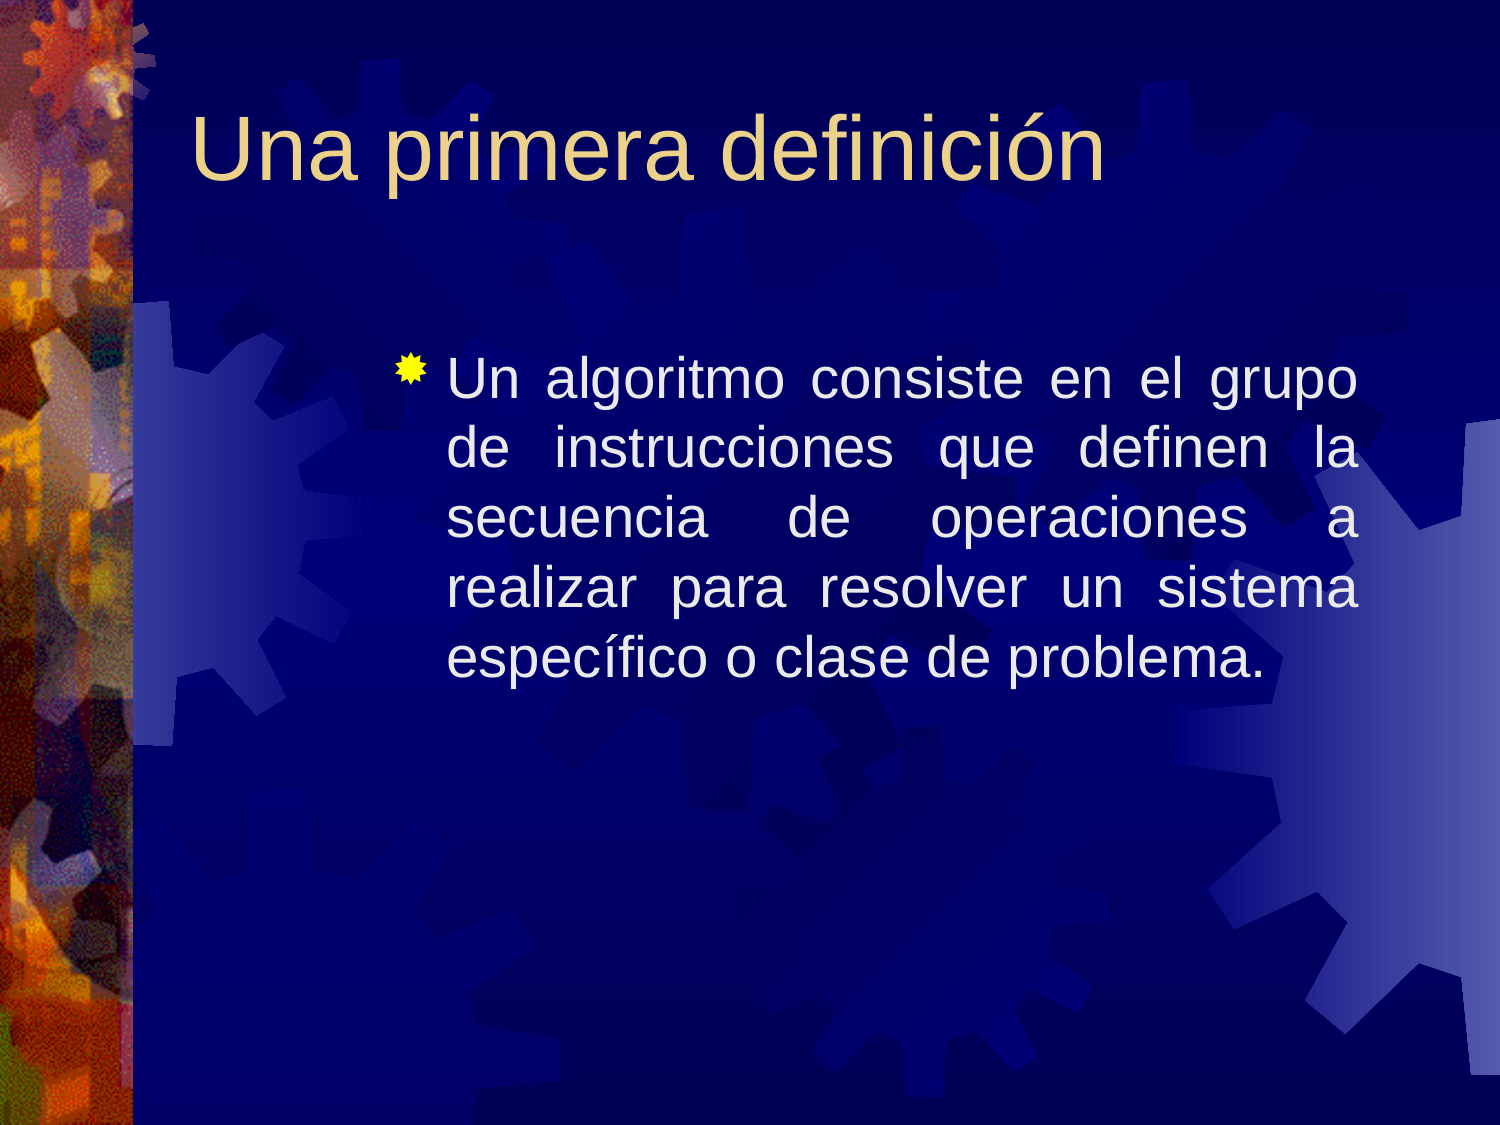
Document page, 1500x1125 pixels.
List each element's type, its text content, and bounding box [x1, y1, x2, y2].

picture [0, 0, 133, 1125]
list Un algoritmo consiste en el grupo de instrucciones que definen la secuencia de operaciones a realizar para resolver un sistema específico o clase de problema. [374, 332, 1375, 779]
title Una primera definición [174, 49, 1355, 238]
